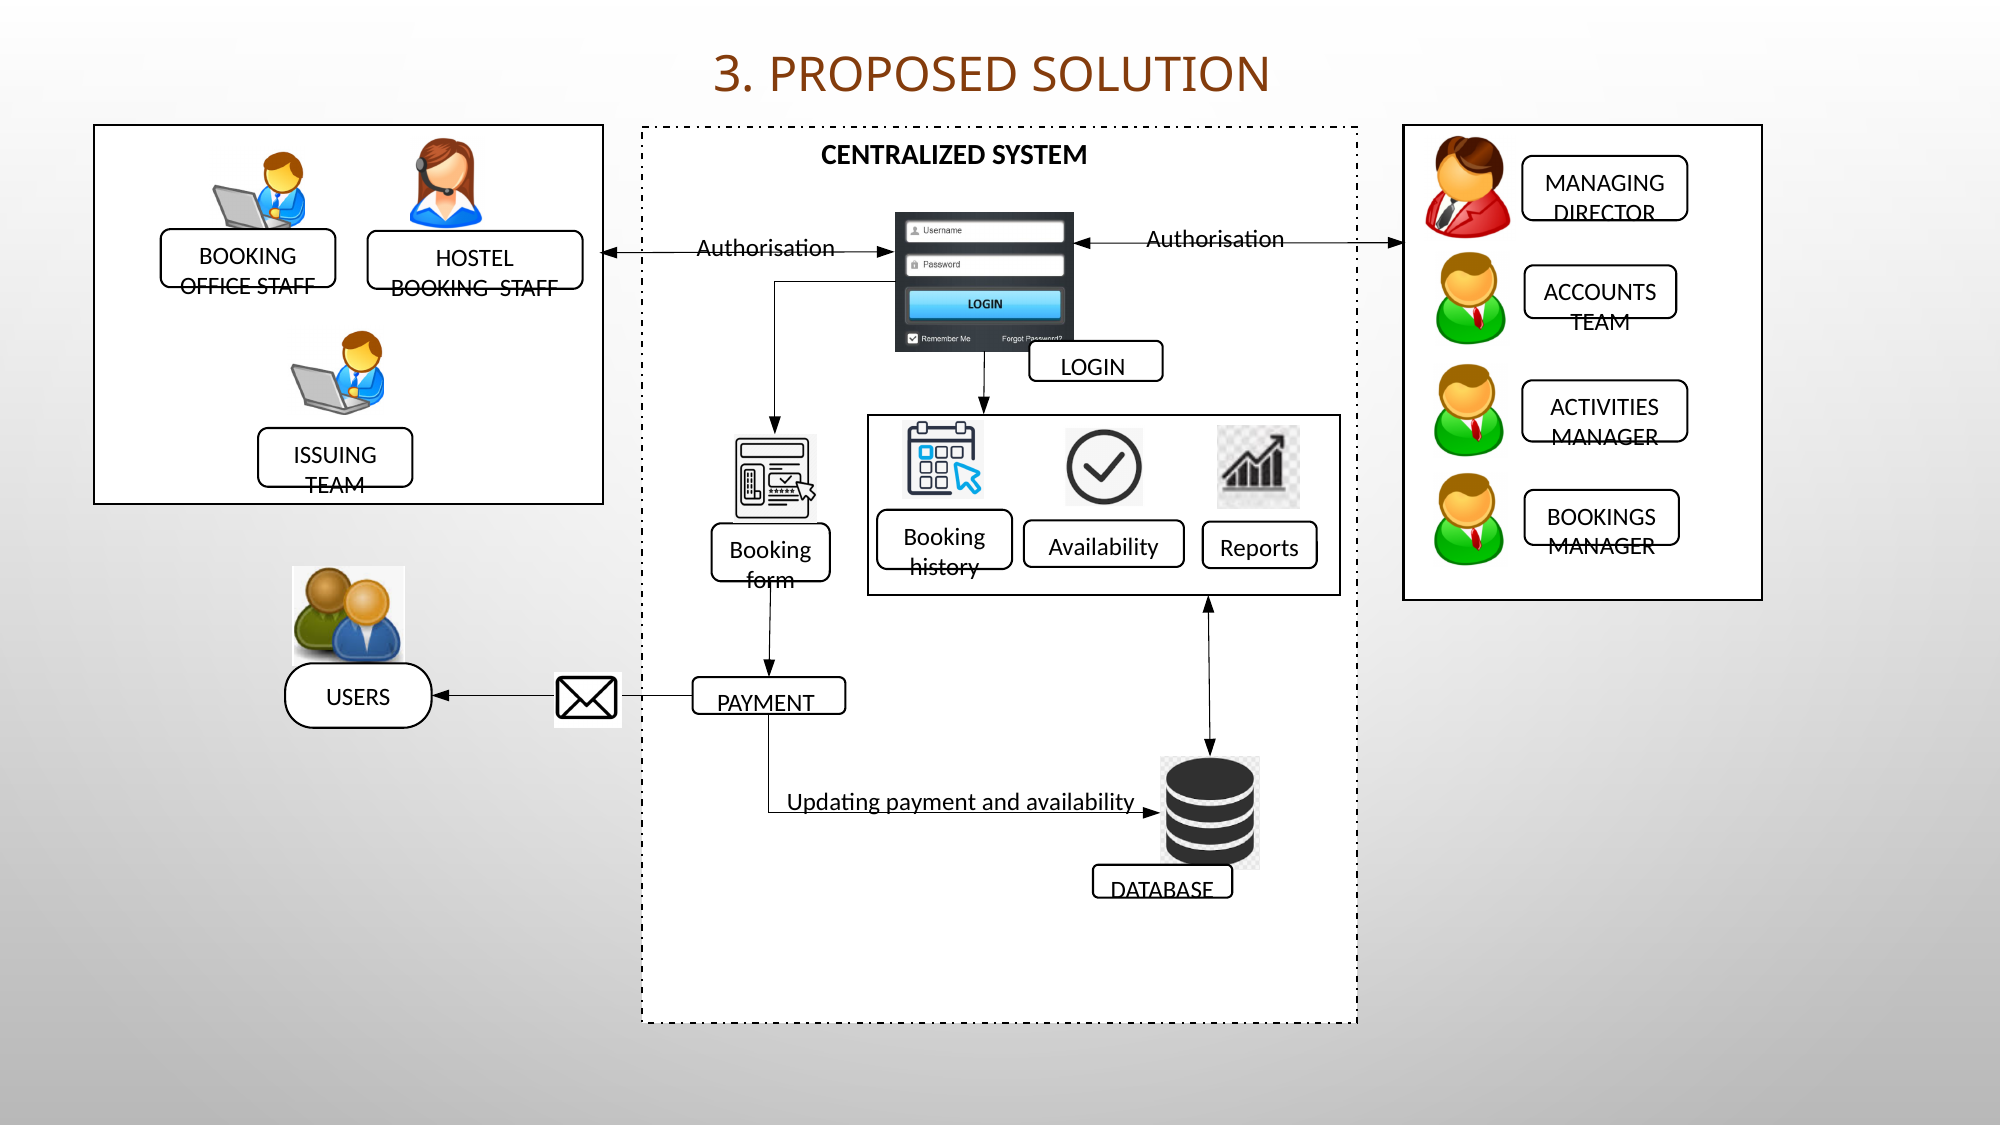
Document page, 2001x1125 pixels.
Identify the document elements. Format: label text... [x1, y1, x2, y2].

picture [209, 146, 305, 229]
text_box [868, 415, 1340, 595]
text_box HOSTEL BOOKING STAFF [367, 230, 583, 289]
text_box Authorisation [627, 222, 911, 251]
picture [287, 325, 384, 415]
picture [1424, 135, 1516, 241]
text_box Booking form [711, 523, 830, 582]
picture [1160, 756, 1260, 870]
text_box ACTIVITIES MANAGER [1522, 380, 1688, 442]
picture [902, 420, 984, 499]
text_box ISSUING TEAM [258, 428, 413, 487]
picture [1433, 363, 1508, 459]
text_box [1404, 125, 1762, 600]
text_box DATABASE [1092, 864, 1233, 898]
picture [1435, 251, 1510, 346]
text_box BOOKINGS MANAGER [1524, 489, 1679, 545]
text_box Authorisation [1076, 214, 1361, 243]
picture [1217, 425, 1300, 509]
text_box MANAGING DIRECTOR [1522, 155, 1688, 221]
text_box USERS [285, 663, 432, 728]
picture [554, 672, 622, 728]
picture [1063, 425, 1145, 507]
text_box Reports [1202, 521, 1317, 569]
text_box Updating payment and availability [765, 775, 1158, 827]
text_box Availability [1023, 520, 1184, 567]
text_box PAYMENT [692, 677, 846, 714]
text_box ACCOUNTS TEAM [1524, 265, 1677, 319]
picture [410, 136, 485, 229]
list 3. Proposed solution [87, 21, 1898, 1067]
text_box LOGIN [1029, 340, 1163, 381]
text_box BOOKING OFFICE STAFF [160, 229, 336, 288]
text_box CENTRALIZED SYSTEM [768, 124, 1141, 181]
picture [1433, 472, 1508, 567]
picture [733, 434, 817, 523]
text_box Booking history [877, 509, 1013, 569]
picture [895, 212, 1074, 352]
picture [292, 566, 405, 666]
